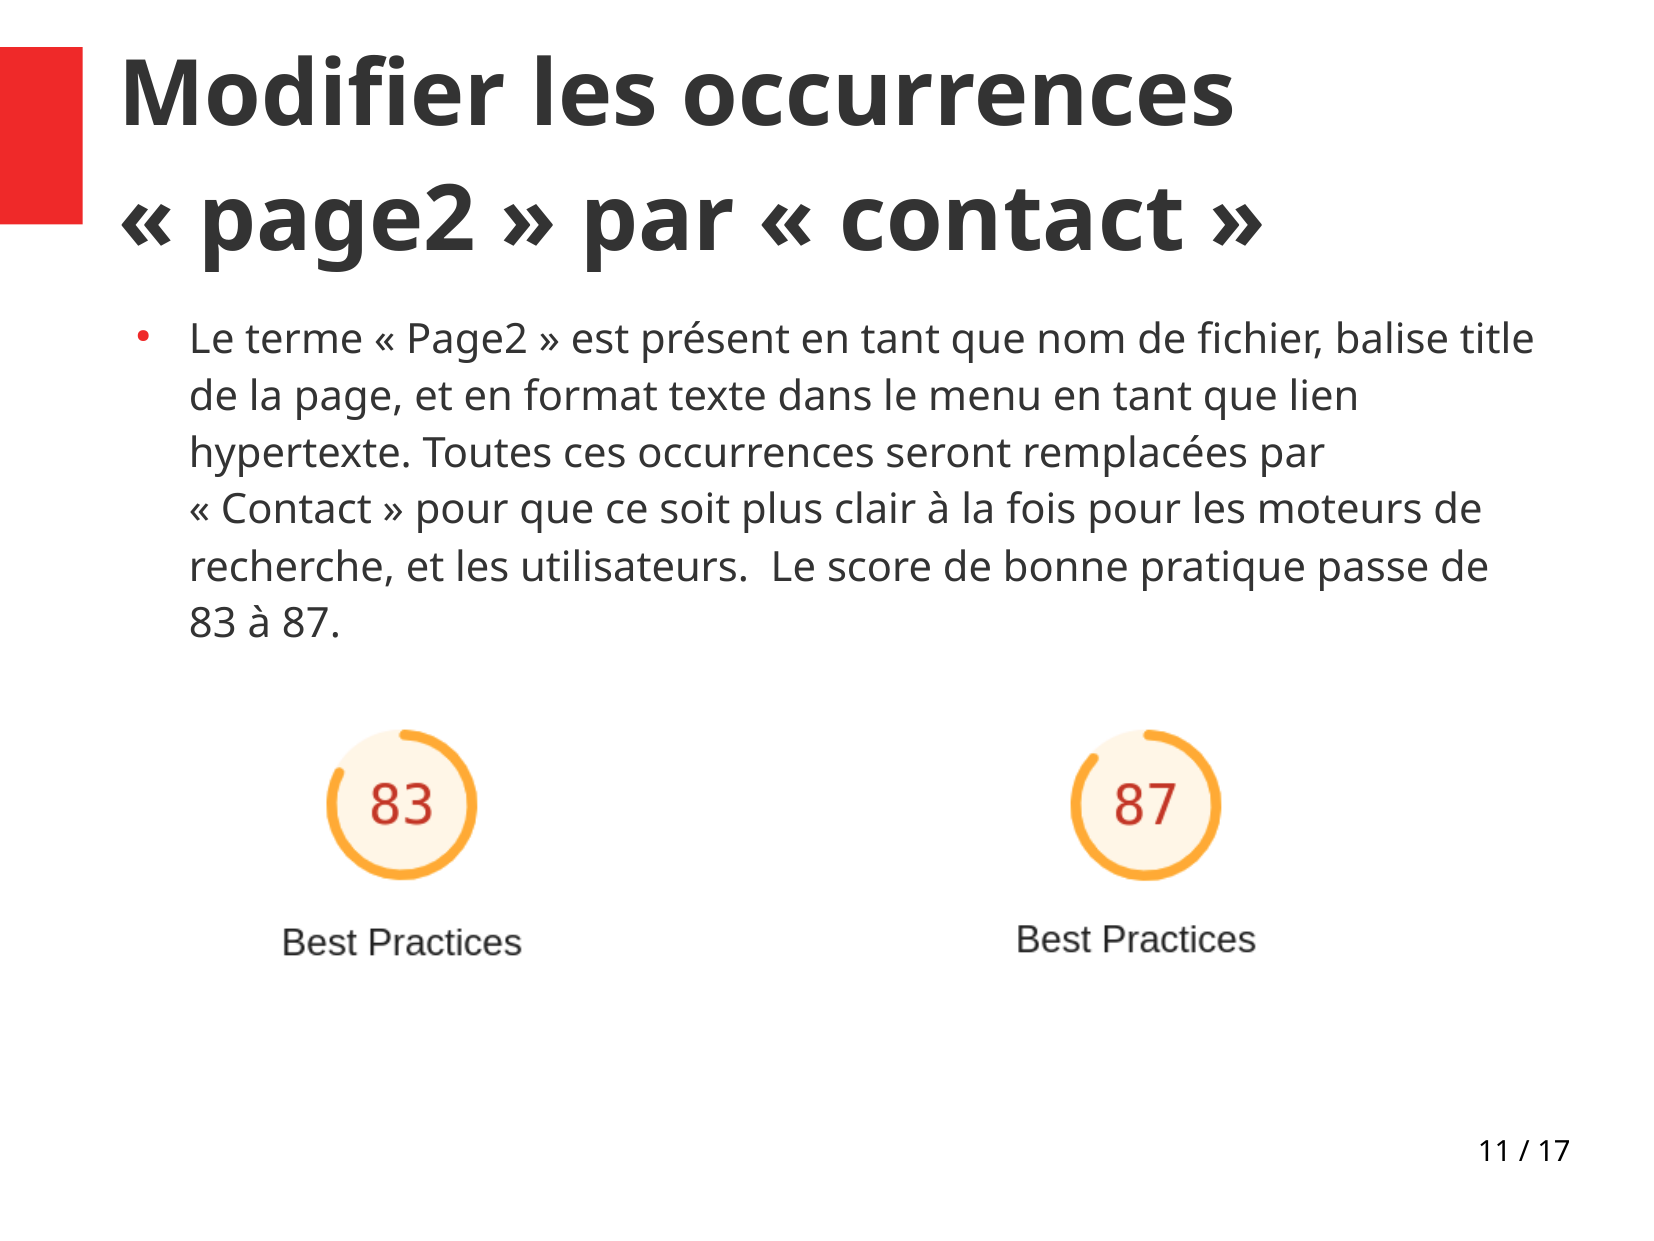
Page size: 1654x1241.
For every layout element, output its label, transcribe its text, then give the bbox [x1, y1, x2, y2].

list Le terme « Page2 » est présent en tant que nom de fichier, balise title de la page, et en format texte dans le menu en tant que lien hypertexte. Toutes ces occurrences seront remplacées par « Contact » pour que ce soit plus clair à la fois pour les moteurs de recherche, et les utilisateurs. Le score de bonne pratique passe de 83 à 87. [118, 308, 1536, 1028]
picture [264, 708, 556, 990]
title Modifier les occurrences « page2 » par « contact » [118, 27, 1571, 278]
picture [992, 686, 1312, 981]
